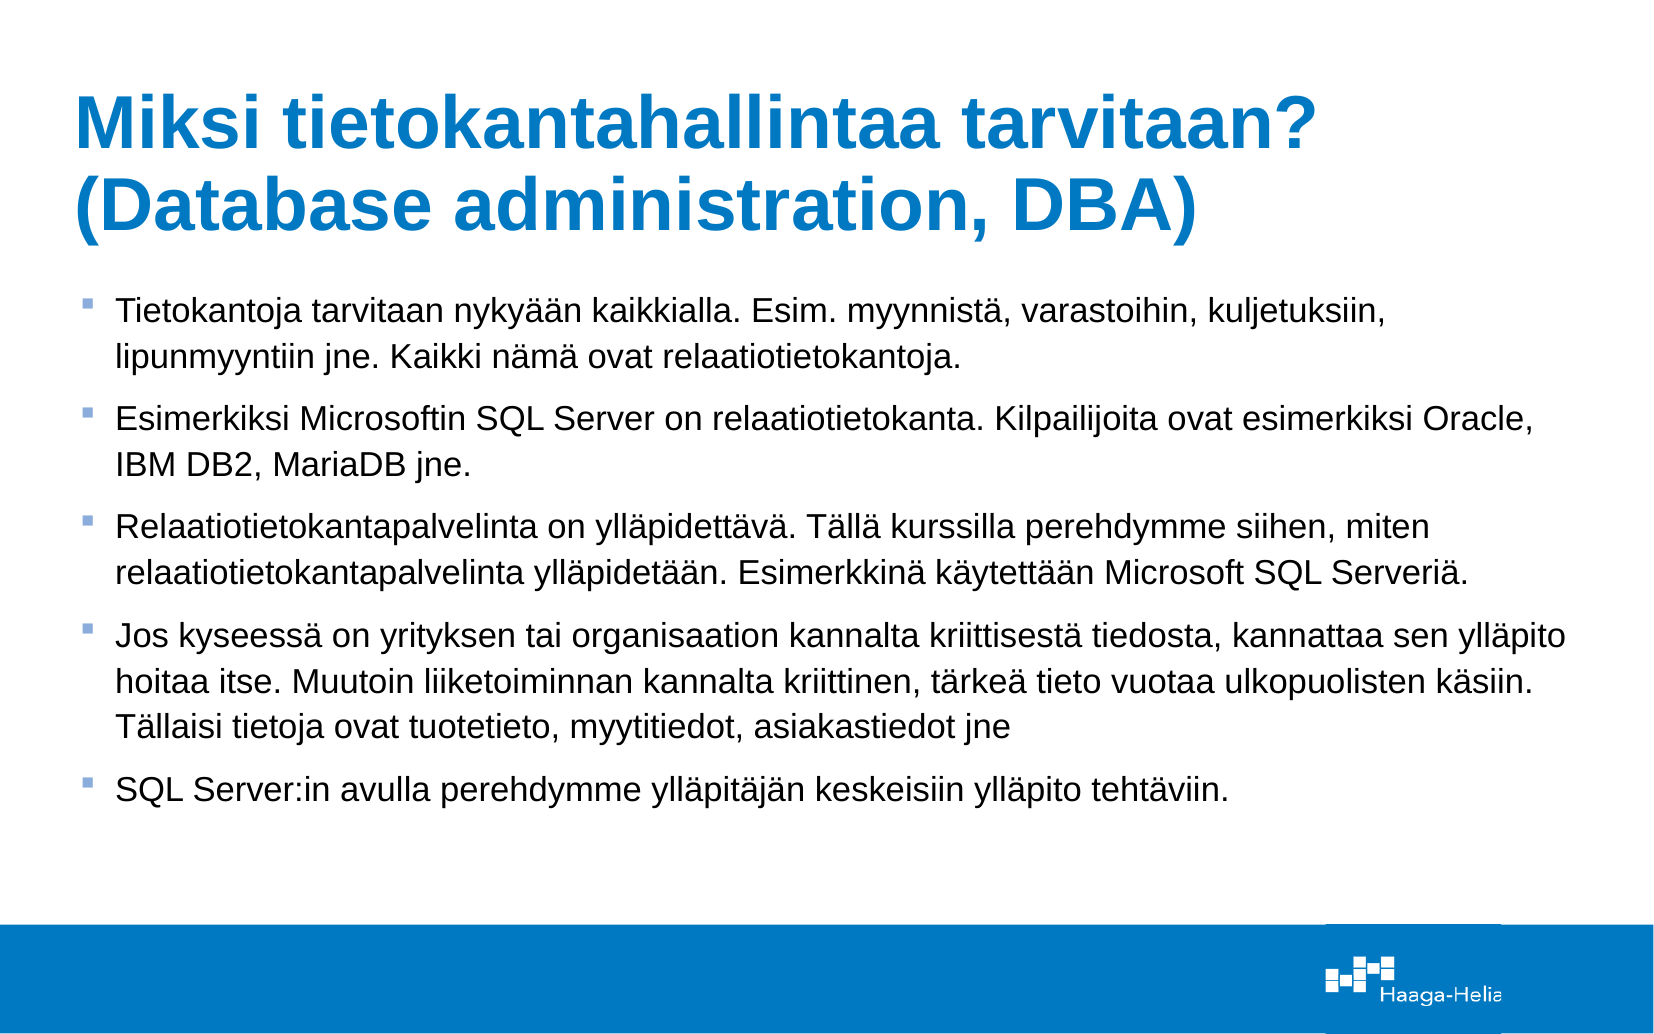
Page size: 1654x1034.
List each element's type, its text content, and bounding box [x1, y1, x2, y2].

picture [1325, 924, 1502, 1034]
title Miksi tietokantahallintaa tarvitaan? (Database administration, DBA) [74, 82, 1584, 268]
list Tietokantoja tarvitaan nykyään kaikkialla. Esim. myynnistä, varastoihin, kuljetuksiin, lipunmyyntiin jne. Kaikki nämä ovat relaatiotietokantoja. Esimerkiksi Microsoftin SQL Server on relaatiotietokanta. Kilpailijoita ovat esimerkiksi Oracle, IBM DB2, MariaDB jne. Relaatiotietokantapalvelinta on ylläpidettävä. Tällä kurssilla perehdymme siihen, miten relaatiotietokantapalvelinta ylläpidetään. Esimerkkinä käytettään Microsoft SQL Serveriä. Jos kyseessä on yrityksen tai organisaation kannalta kriittisestä tiedosta, kannattaa sen ylläpito hoitaa itse. Muutoin liiketoiminnan kannalta kriittinen, tärkeä tieto vuotaa ulkopuolisten käsiin. Tällaisi tietoja ovat tuotetieto, myytitiedot, asiakastiedot jne SQL Server:in avulla perehdymme ylläpitäjän keskeisiin ylläpito tehtäviin. [79, 283, 1589, 910]
